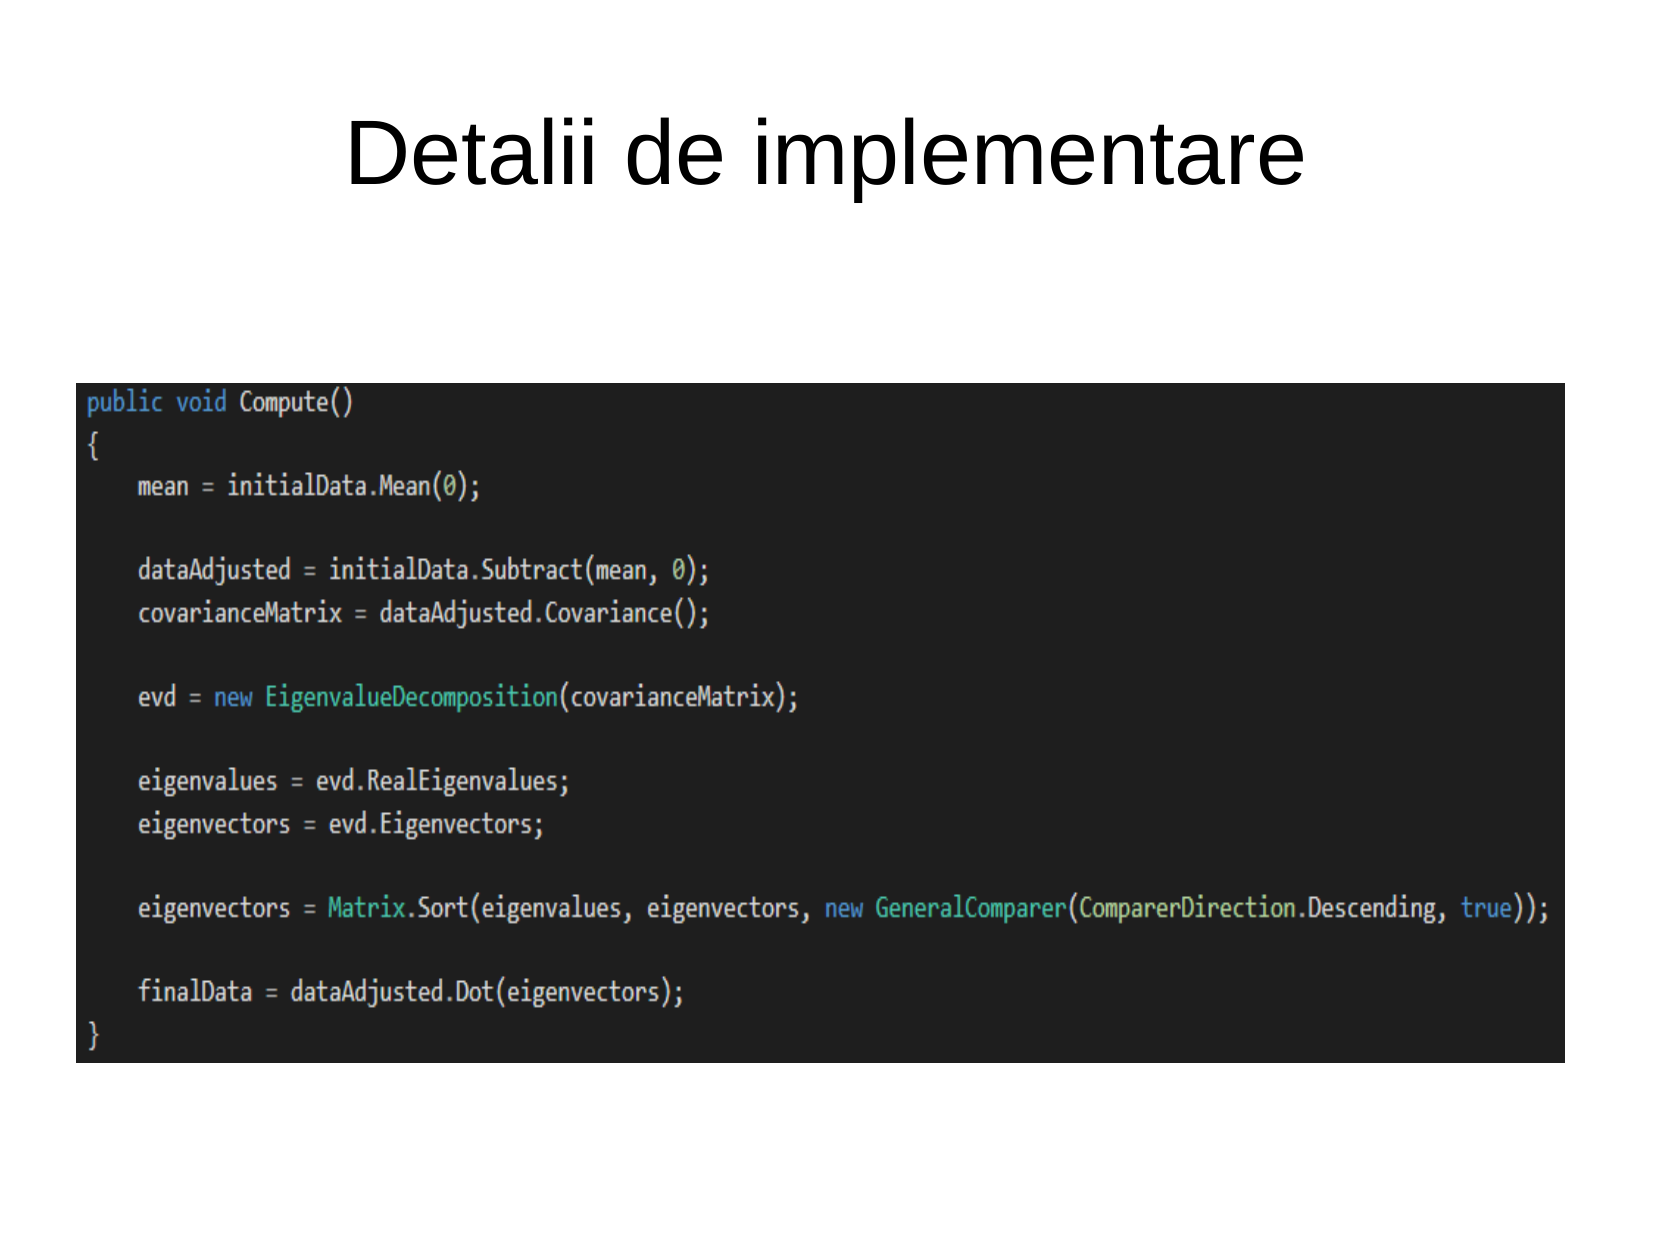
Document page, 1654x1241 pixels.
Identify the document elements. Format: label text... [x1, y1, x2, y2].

title Detalii de implementare [82, 49, 1571, 257]
picture [76, 383, 1565, 1063]
